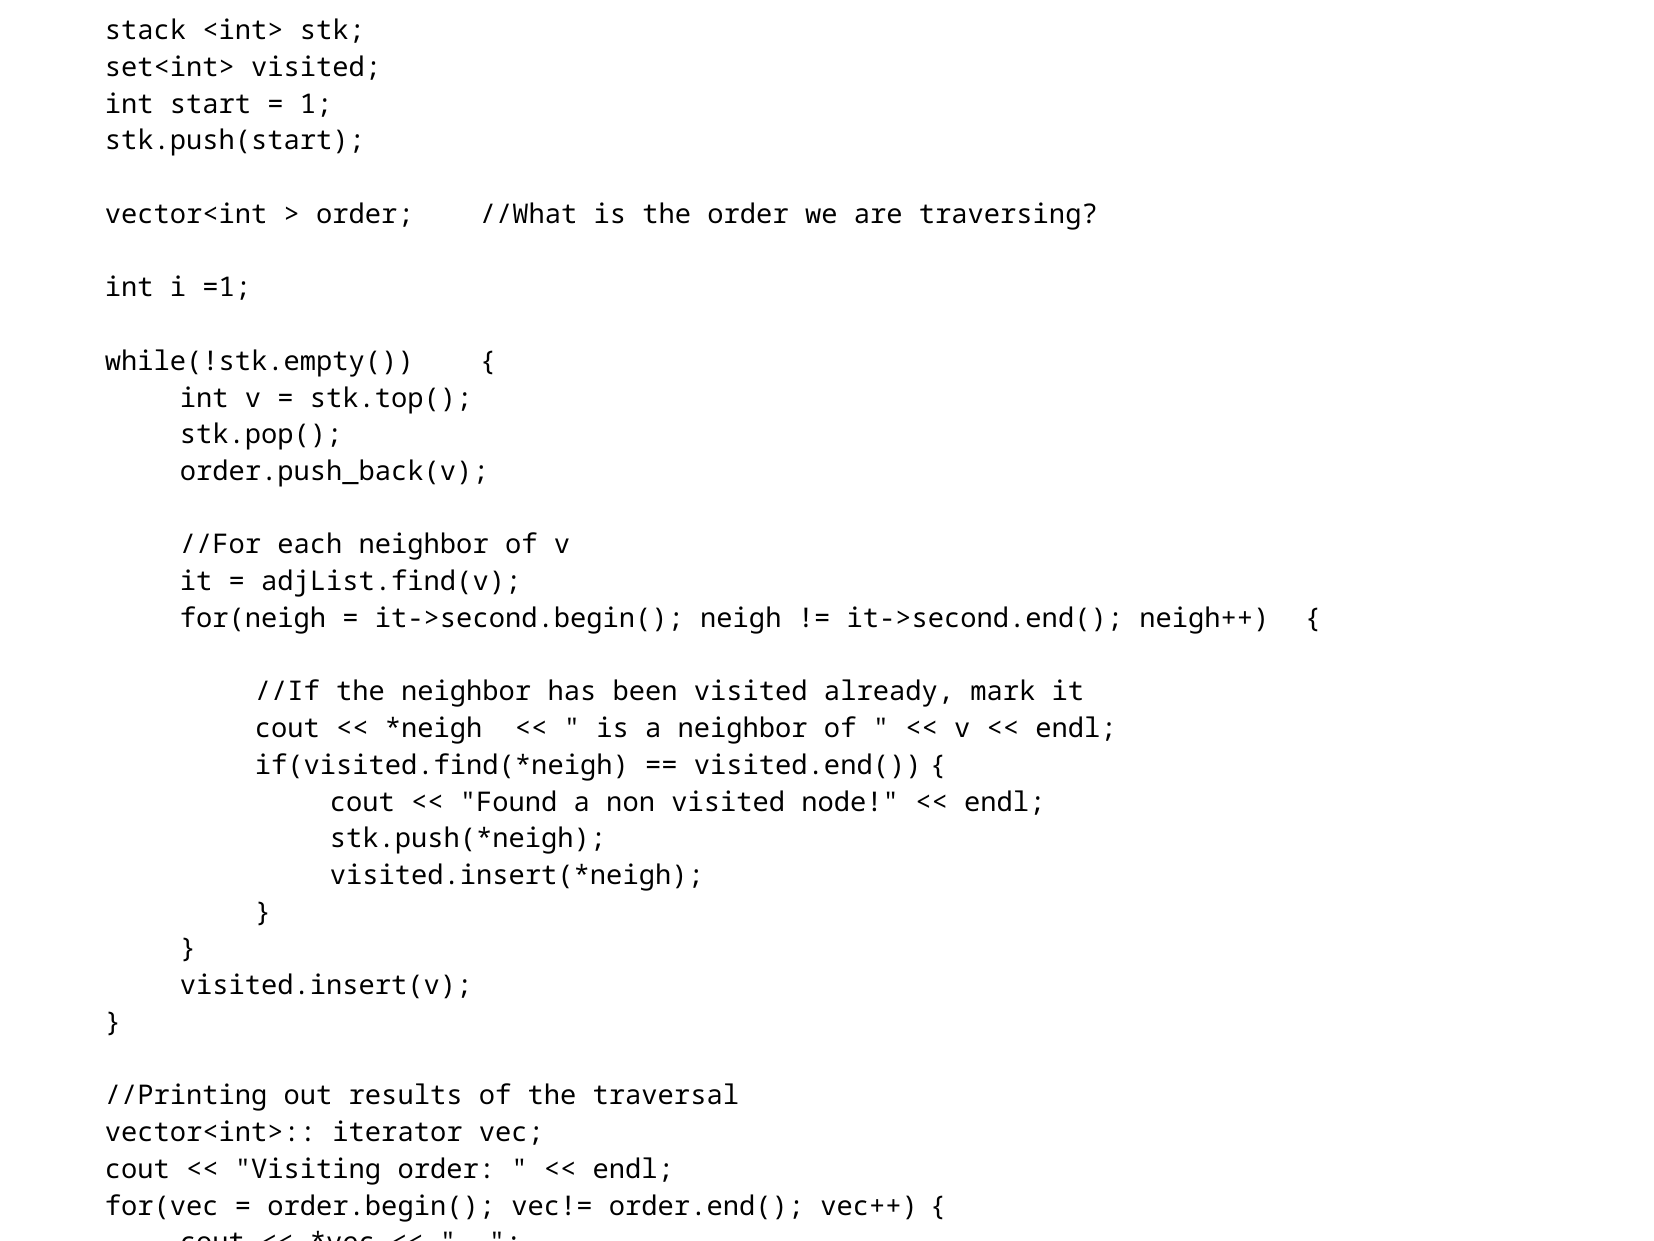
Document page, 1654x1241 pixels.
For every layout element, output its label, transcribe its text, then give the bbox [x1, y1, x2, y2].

text_box stack <int> stk; set<int> visited; int start = 1; stk.push(start); vector<int > order; //What is the order we are traversing? int i =1; while(!stk.empty()) { int v = stk.top(); stk.pop(); order.push_back(v); //For each neighbor of v it = adjList.find(v); for(neigh = it->second.begin(); neigh != it->second.end(); neigh++) { //If the neighbor has been visited already, mark it cout << *neigh << " is a neighbor of " << v << endl; if(visited.find(*neigh) == visited.end()) { cout << "Found a non visited node!" << endl; stk.push(*neigh); visited.insert(*neigh); } } visited.insert(v); } //Printing out results of the traversal vector<int>:: iterator vec; cout << "Visiting order: " << endl; for(vec = order.begin(); vec!= order.end(); vec++) { cout << *vec << " "; } cout << endl; [0, 3, 1475, 1241]
